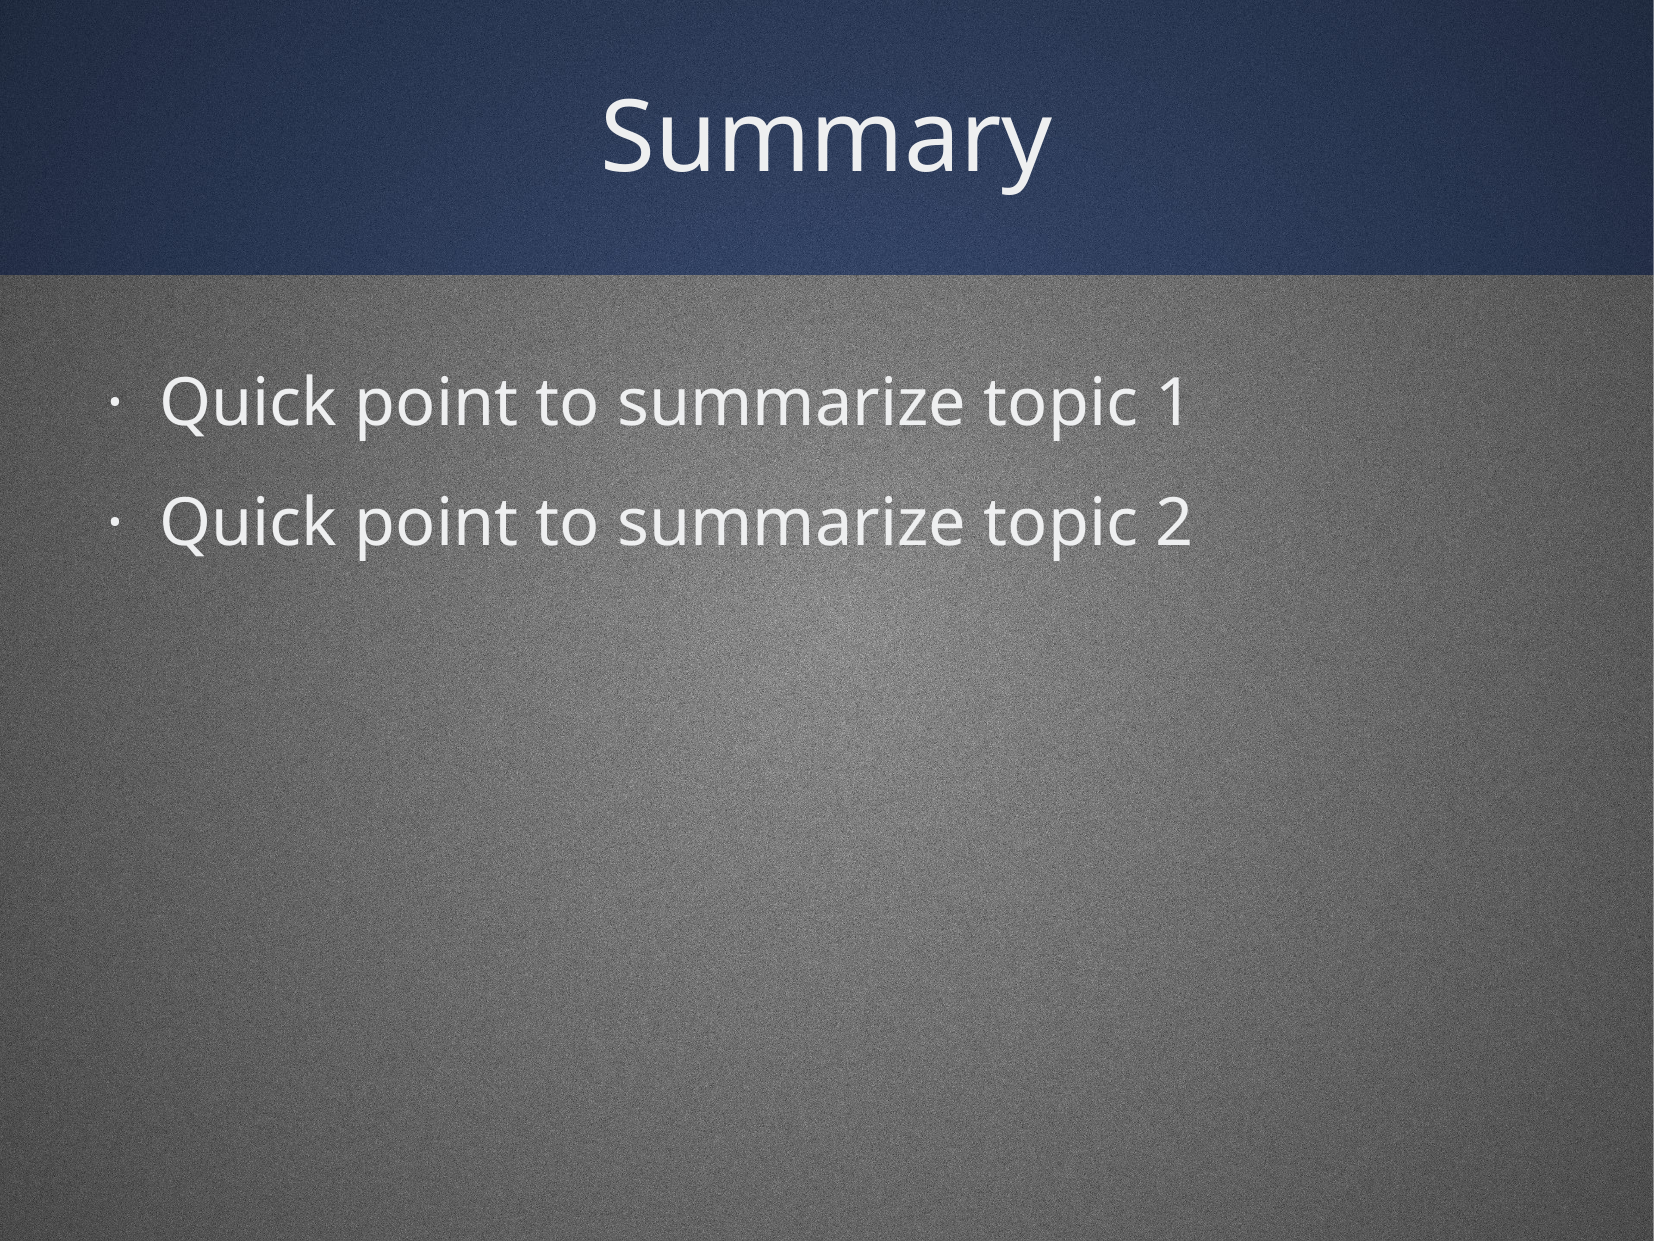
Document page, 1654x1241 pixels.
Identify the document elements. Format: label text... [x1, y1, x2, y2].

picture [0, 0, 1654, 1241]
list Quick point to summarize topic 1 Quick point to summarize topic 2 [88, 354, 1565, 1063]
title Summary [88, 29, 1565, 237]
